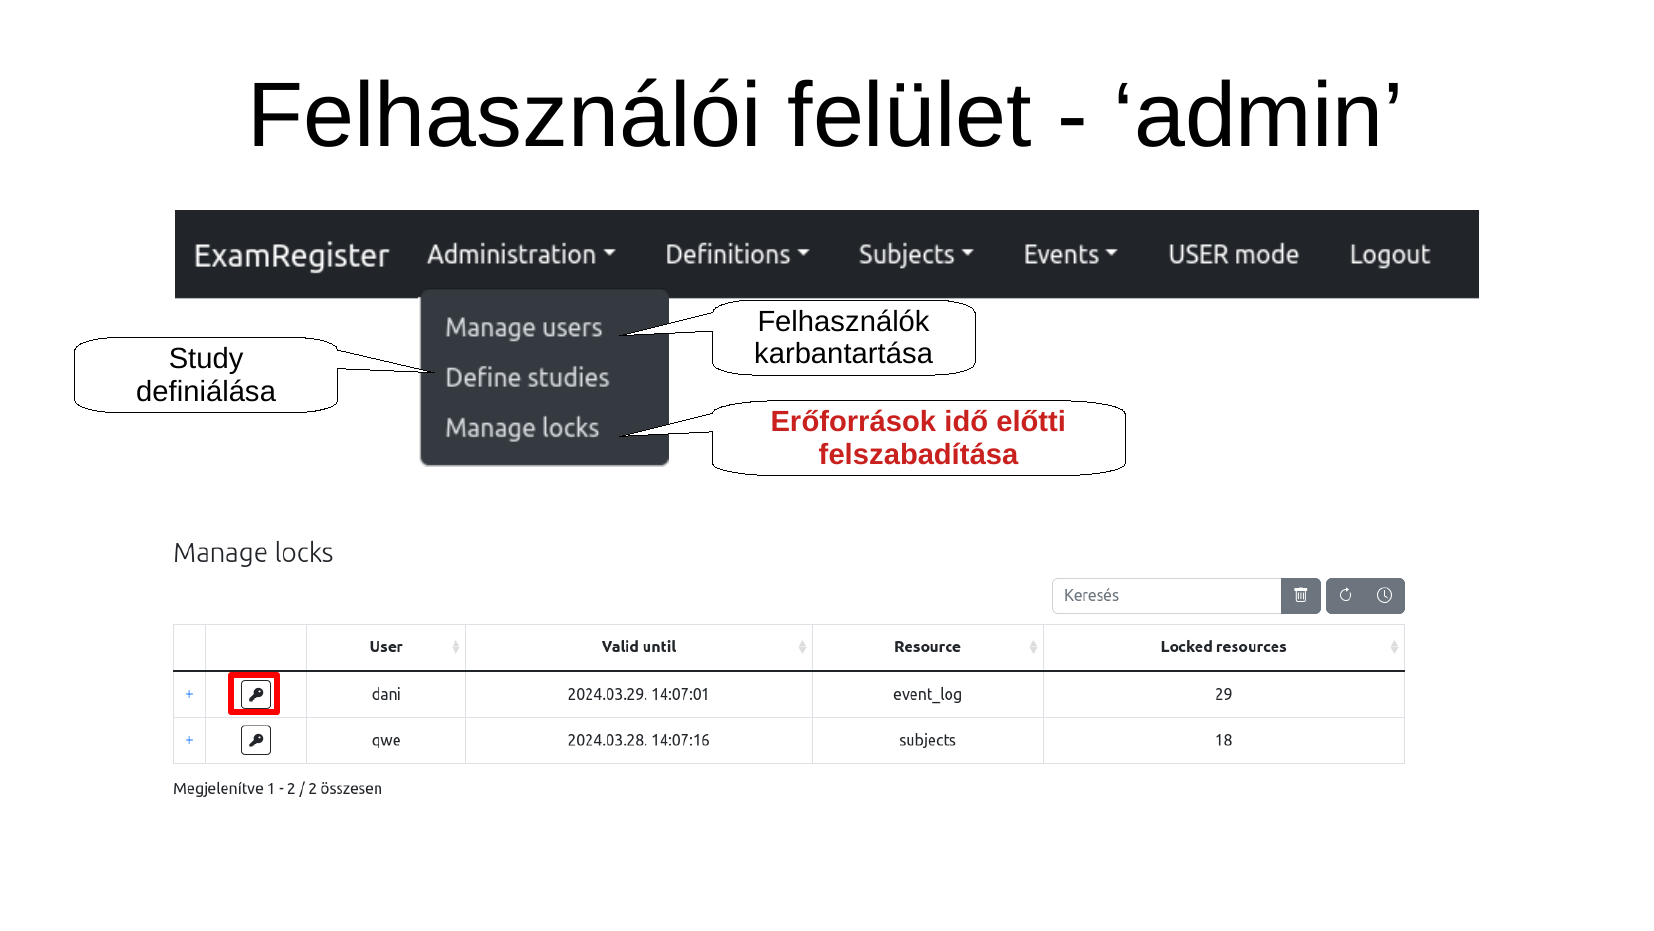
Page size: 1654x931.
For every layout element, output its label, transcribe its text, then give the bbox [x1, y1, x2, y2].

picture [175, 210, 1479, 467]
text_box Felhasználók karbantartása [619, 300, 976, 376]
title Felhasználói felület - ‘admin’ [82, 37, 1571, 193]
text_box Study definiálása [74, 337, 435, 413]
text_box Erőforrások idő előtti felszabadítása [619, 400, 1126, 476]
picture [150, 528, 1426, 826]
